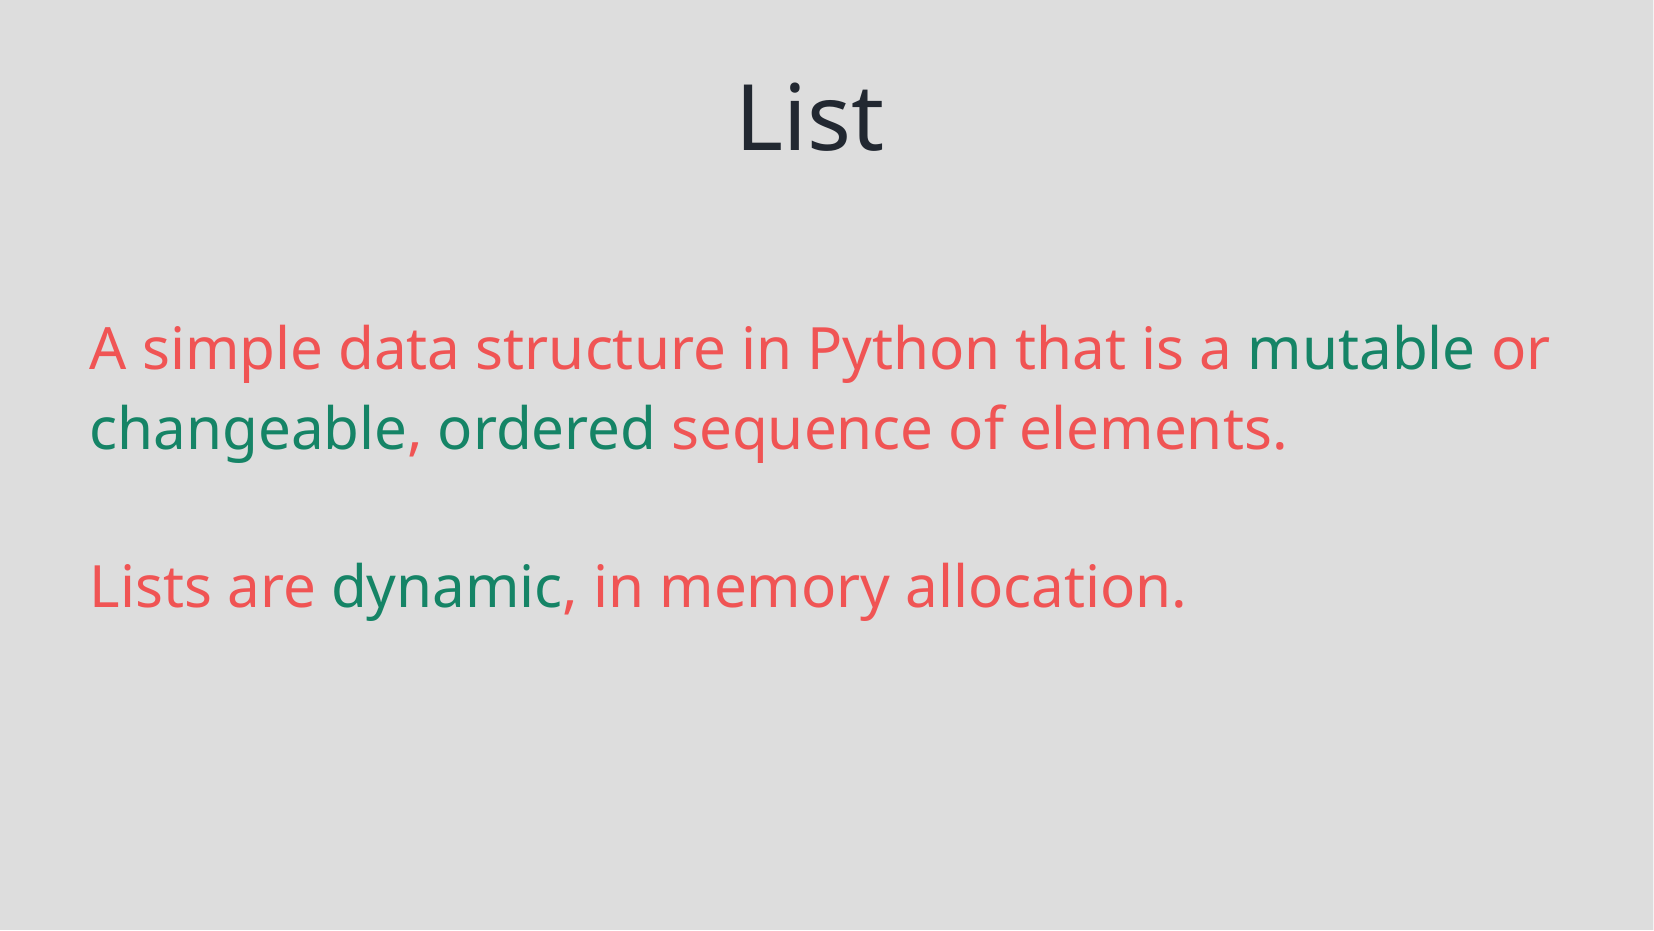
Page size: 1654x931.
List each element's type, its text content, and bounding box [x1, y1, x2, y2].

text_box A simple data structure in Python that is a mutable or changeable, ordered sequence of elements. Lists are dynamic, in memory allocation. [75, 300, 1576, 676]
title List [82, 37, 1538, 193]
